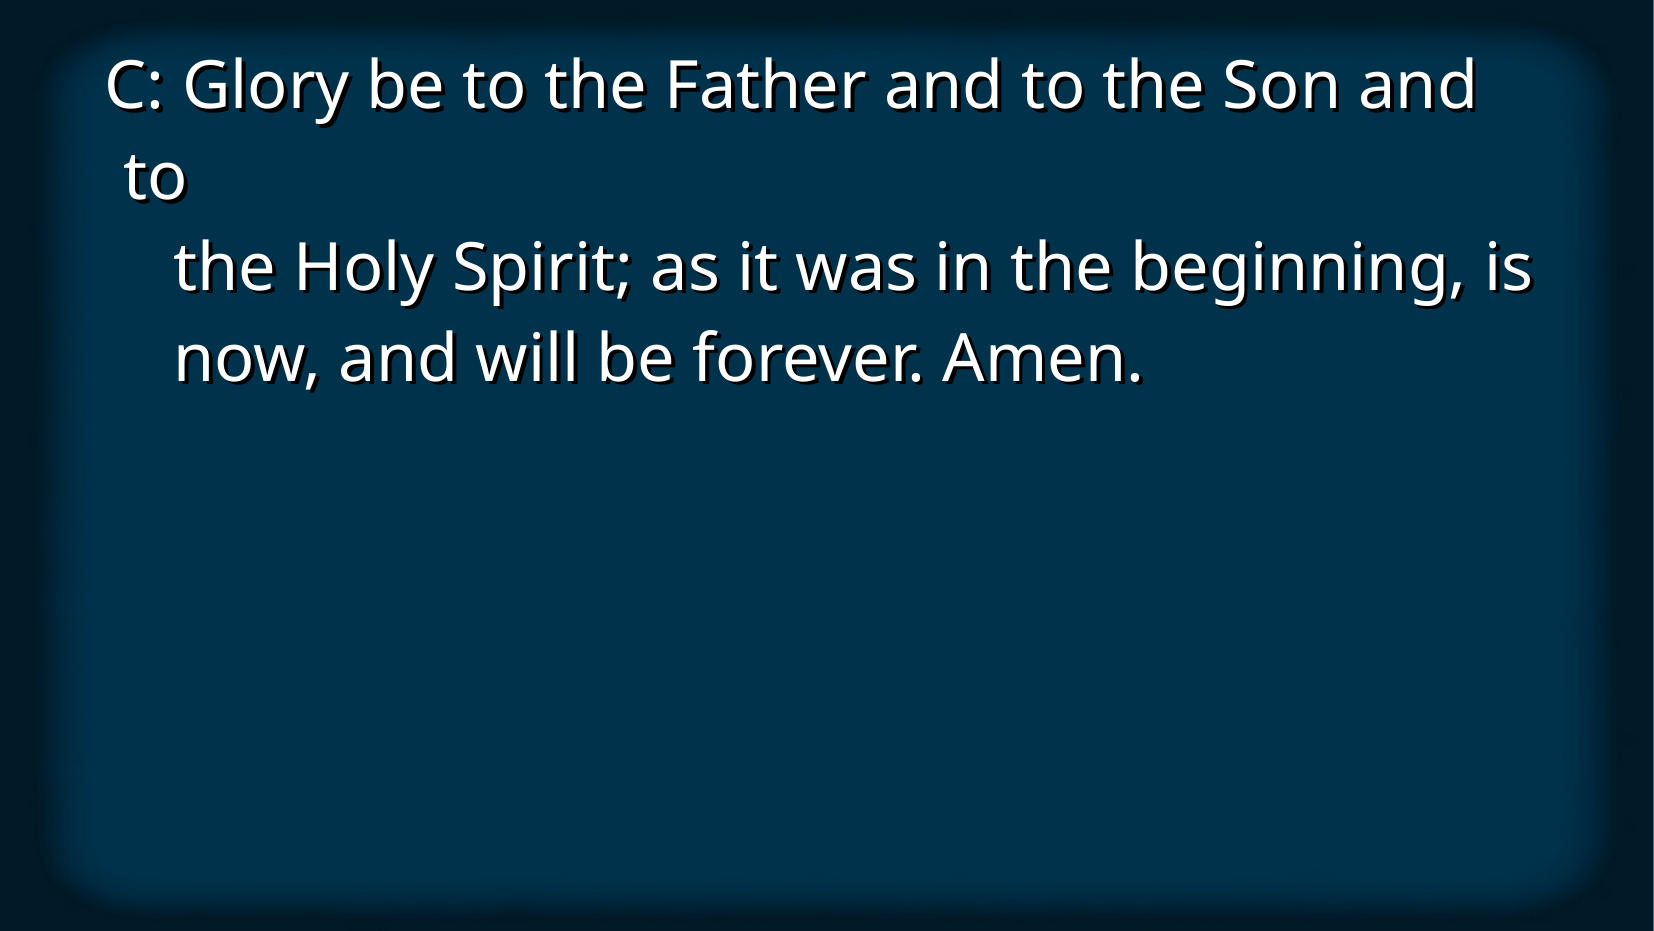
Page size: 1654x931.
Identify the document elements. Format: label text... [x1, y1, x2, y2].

text_box C: Glory be to the Father and to the Son and to the Holy Spirit; as it was in the beginning, is now, and will be forever. Amen. [90, 30, 1576, 316]
picture [0, 0, 1654, 931]
